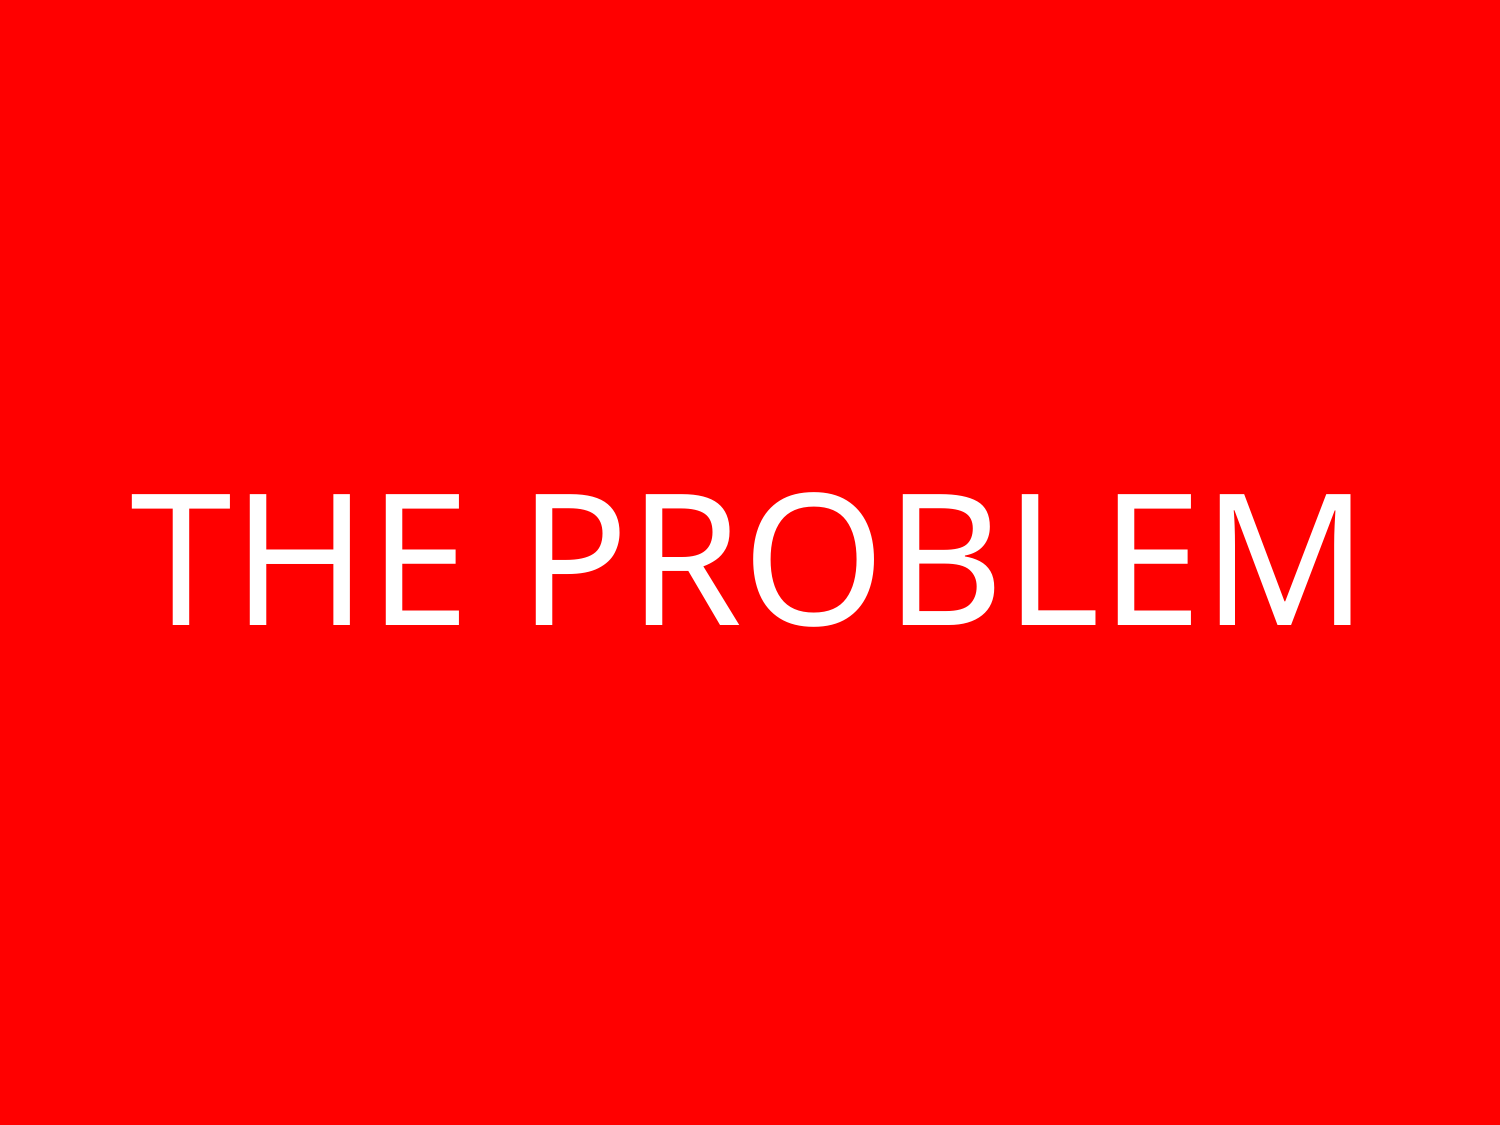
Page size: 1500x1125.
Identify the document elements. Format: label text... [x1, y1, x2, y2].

list THE PROBLEM [0, 435, 1500, 691]
